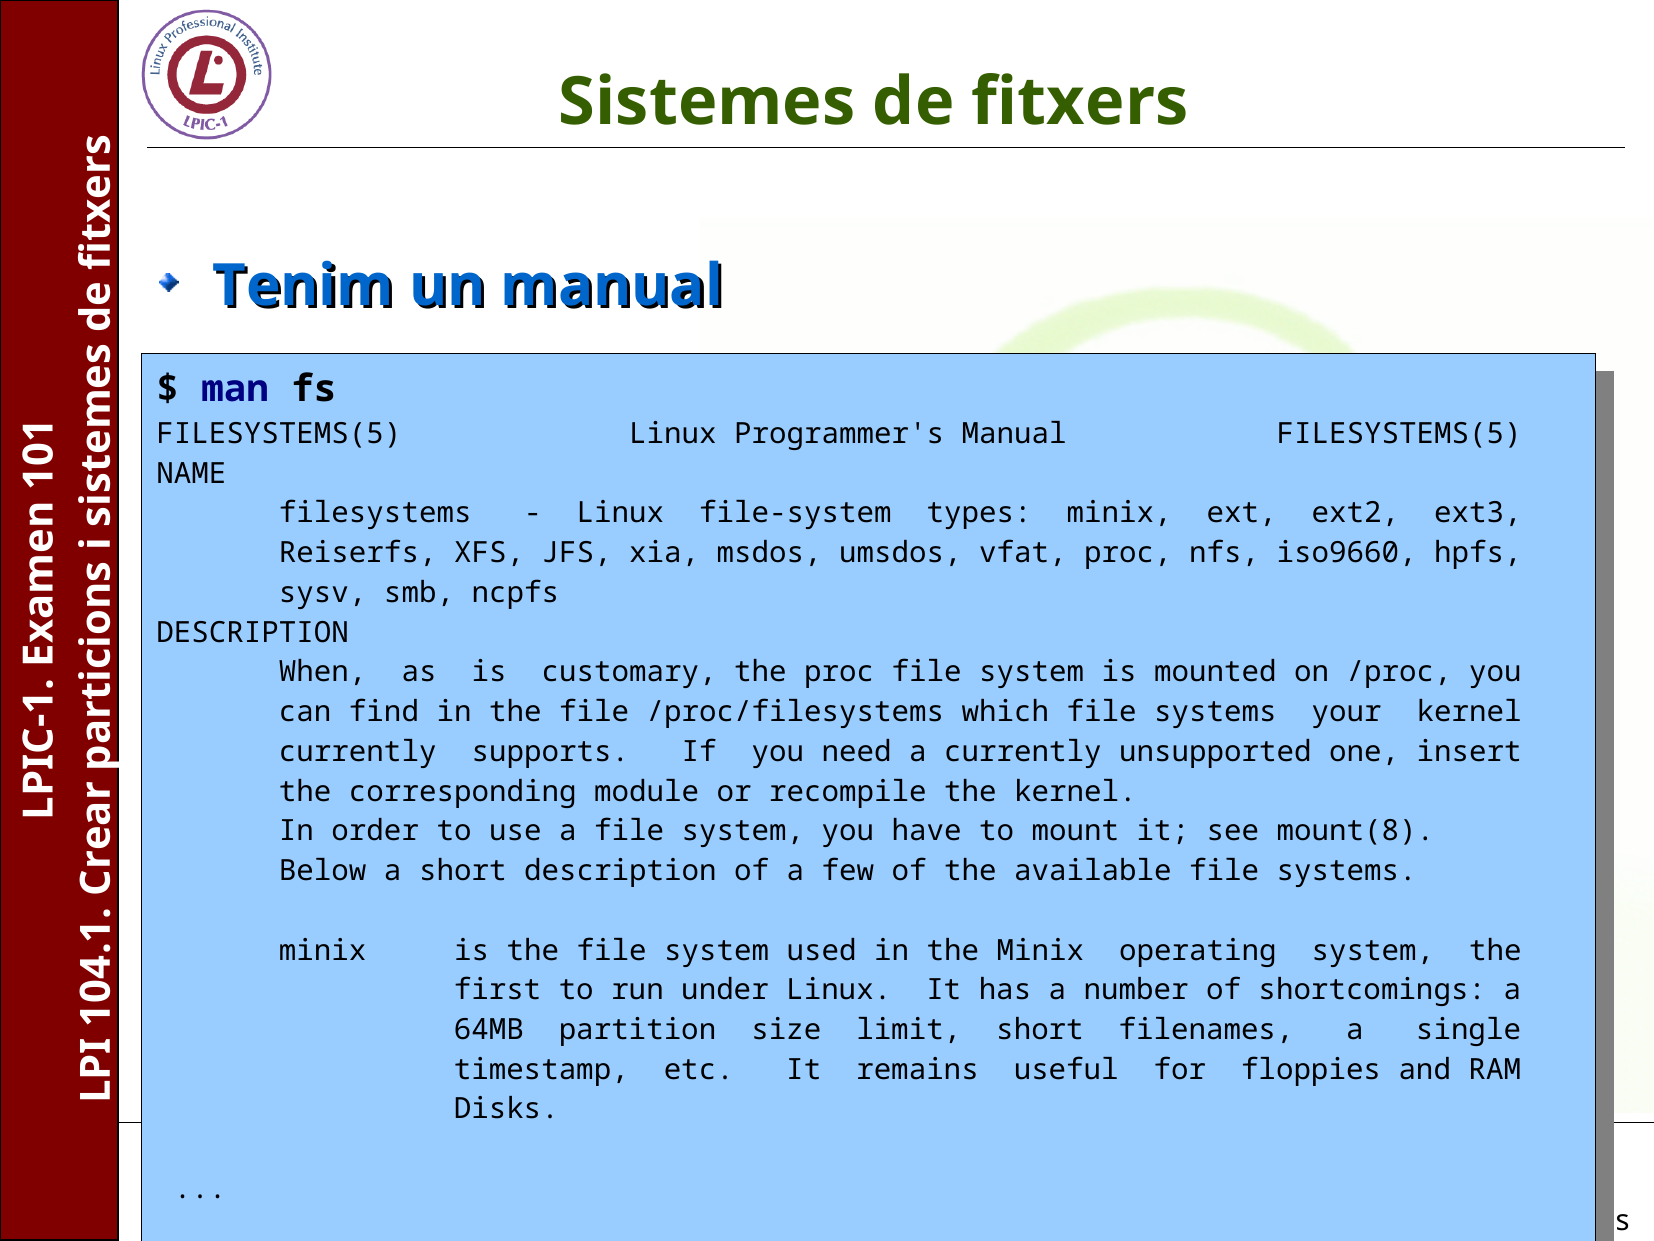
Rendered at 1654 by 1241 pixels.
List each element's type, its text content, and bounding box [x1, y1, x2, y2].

title Sistemes de fitxers [129, 55, 1619, 142]
text_box $ man fs FILESYSTEMS(5) Linux Programmer's Manual FILESYSTEMS(5) NAME filesystems - Linux file-system types: minix, ext, ext2, ext3, Reiserfs, XFS, JFS, xia, msdos, umsdos, vfat, proc, nfs, iso9660, hpfs, sysv, smb, ncpfs DESCRIPTION When, as is customary, the proc file system is mounted on /proc, you can find in the file /proc/filesystems which file systems your kernel currently supports. If you need a currently unsupported one, insert the corresponding module or recompile the kernel. In order to use a file system, you have to mount it; see mount(8). Below a short description of a few of the available file systems. minix is the file system used in the Minix operating system, the first to run under Linux. It has a number of shortcomings: a 64MB partition size limit, short filenames, a single timestamp, etc. It remains useful for floppies and RAM Disks. ... [141, 353, 1596, 1020]
list Tenim un manual [141, 242, 1630, 1078]
picture [135, 5, 277, 55]
picture [700, 217, 1654, 1113]
